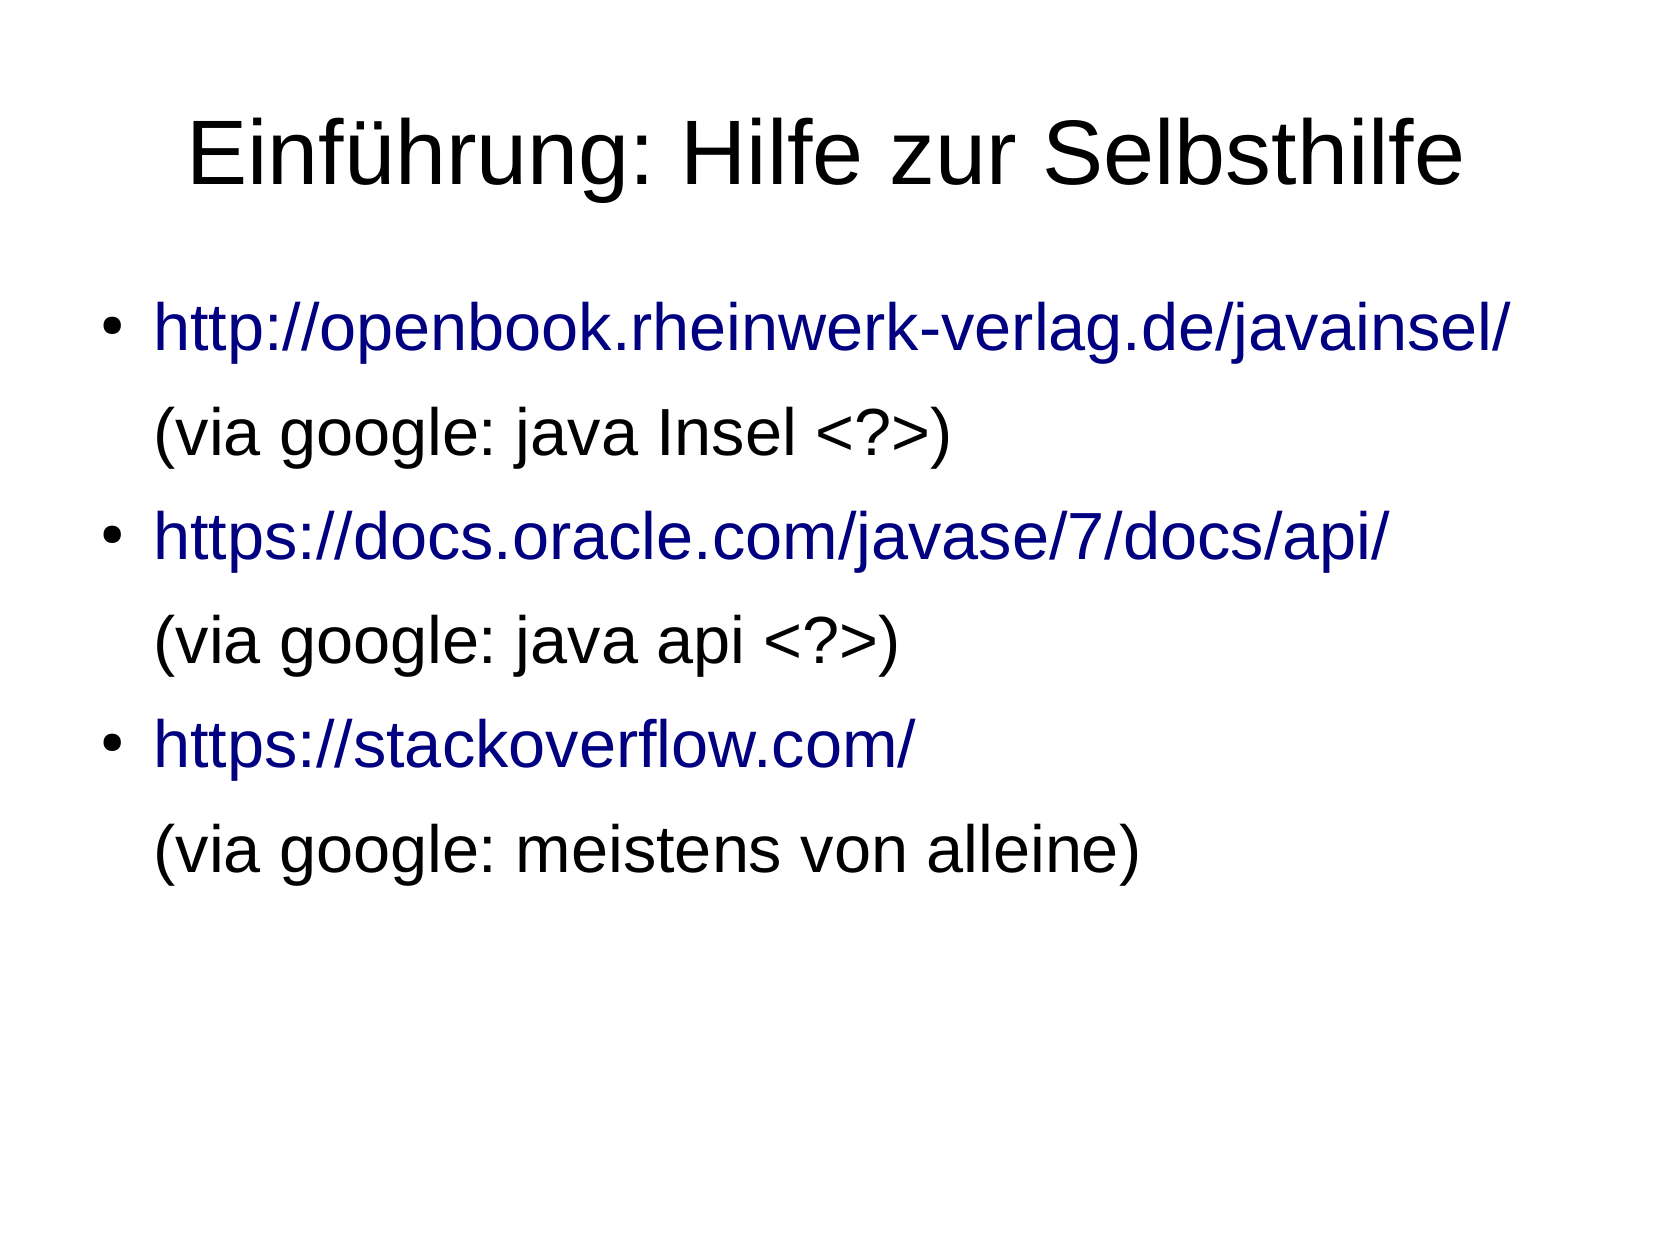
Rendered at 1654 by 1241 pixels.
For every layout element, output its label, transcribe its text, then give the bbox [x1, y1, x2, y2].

title Einführung: Hilfe zur Selbsthilfe [82, 49, 1571, 257]
list http://openbook.rheinwerk-verlag.de/javainsel/ (via google: java Insel <?>) https://docs.oracle.com/javase/7/docs/api/ (via google: java api <?>) https://stackoverflow.com/ (via google: meistens von alleine) [82, 290, 1571, 1216]
